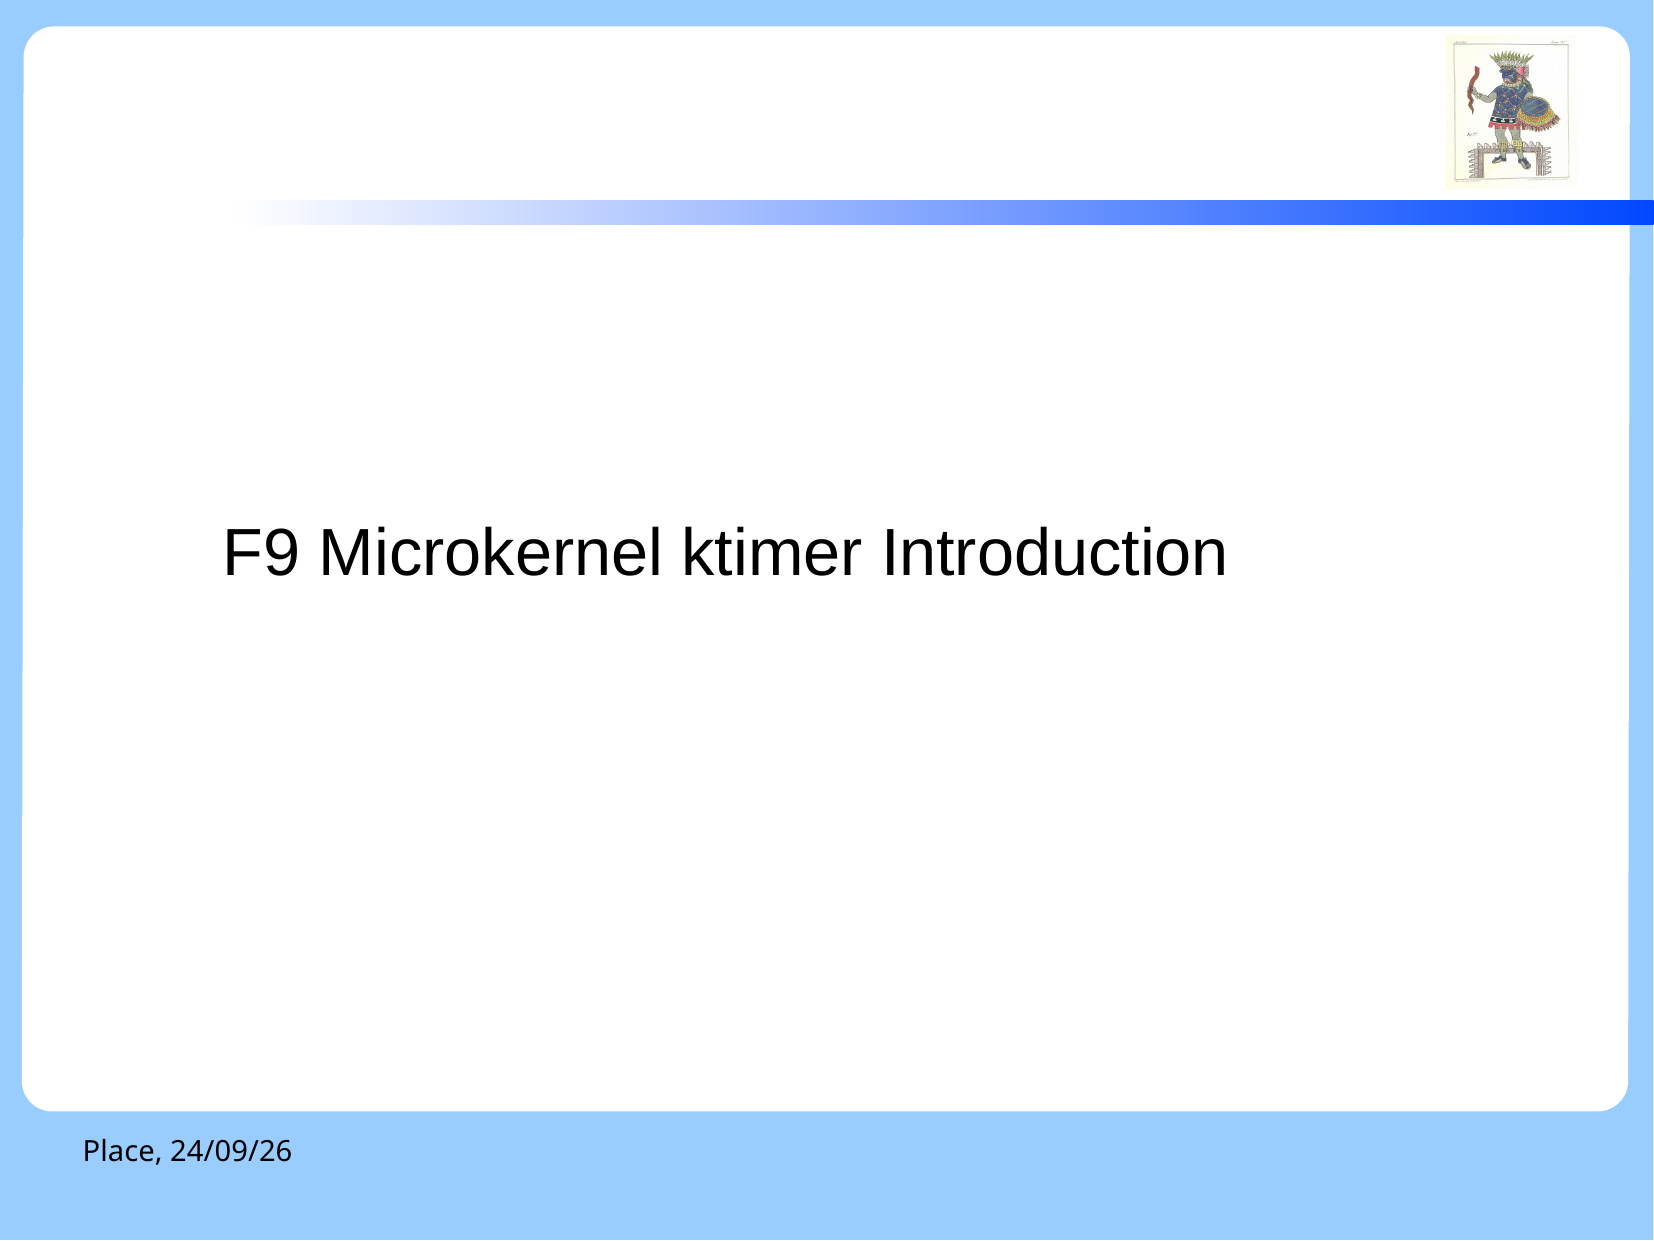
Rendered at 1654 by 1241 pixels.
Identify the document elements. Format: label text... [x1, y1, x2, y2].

subtitle F9 Microkernel ktimer Introduction [82, 49, 1371, 1055]
picture [1446, 35, 1577, 189]
